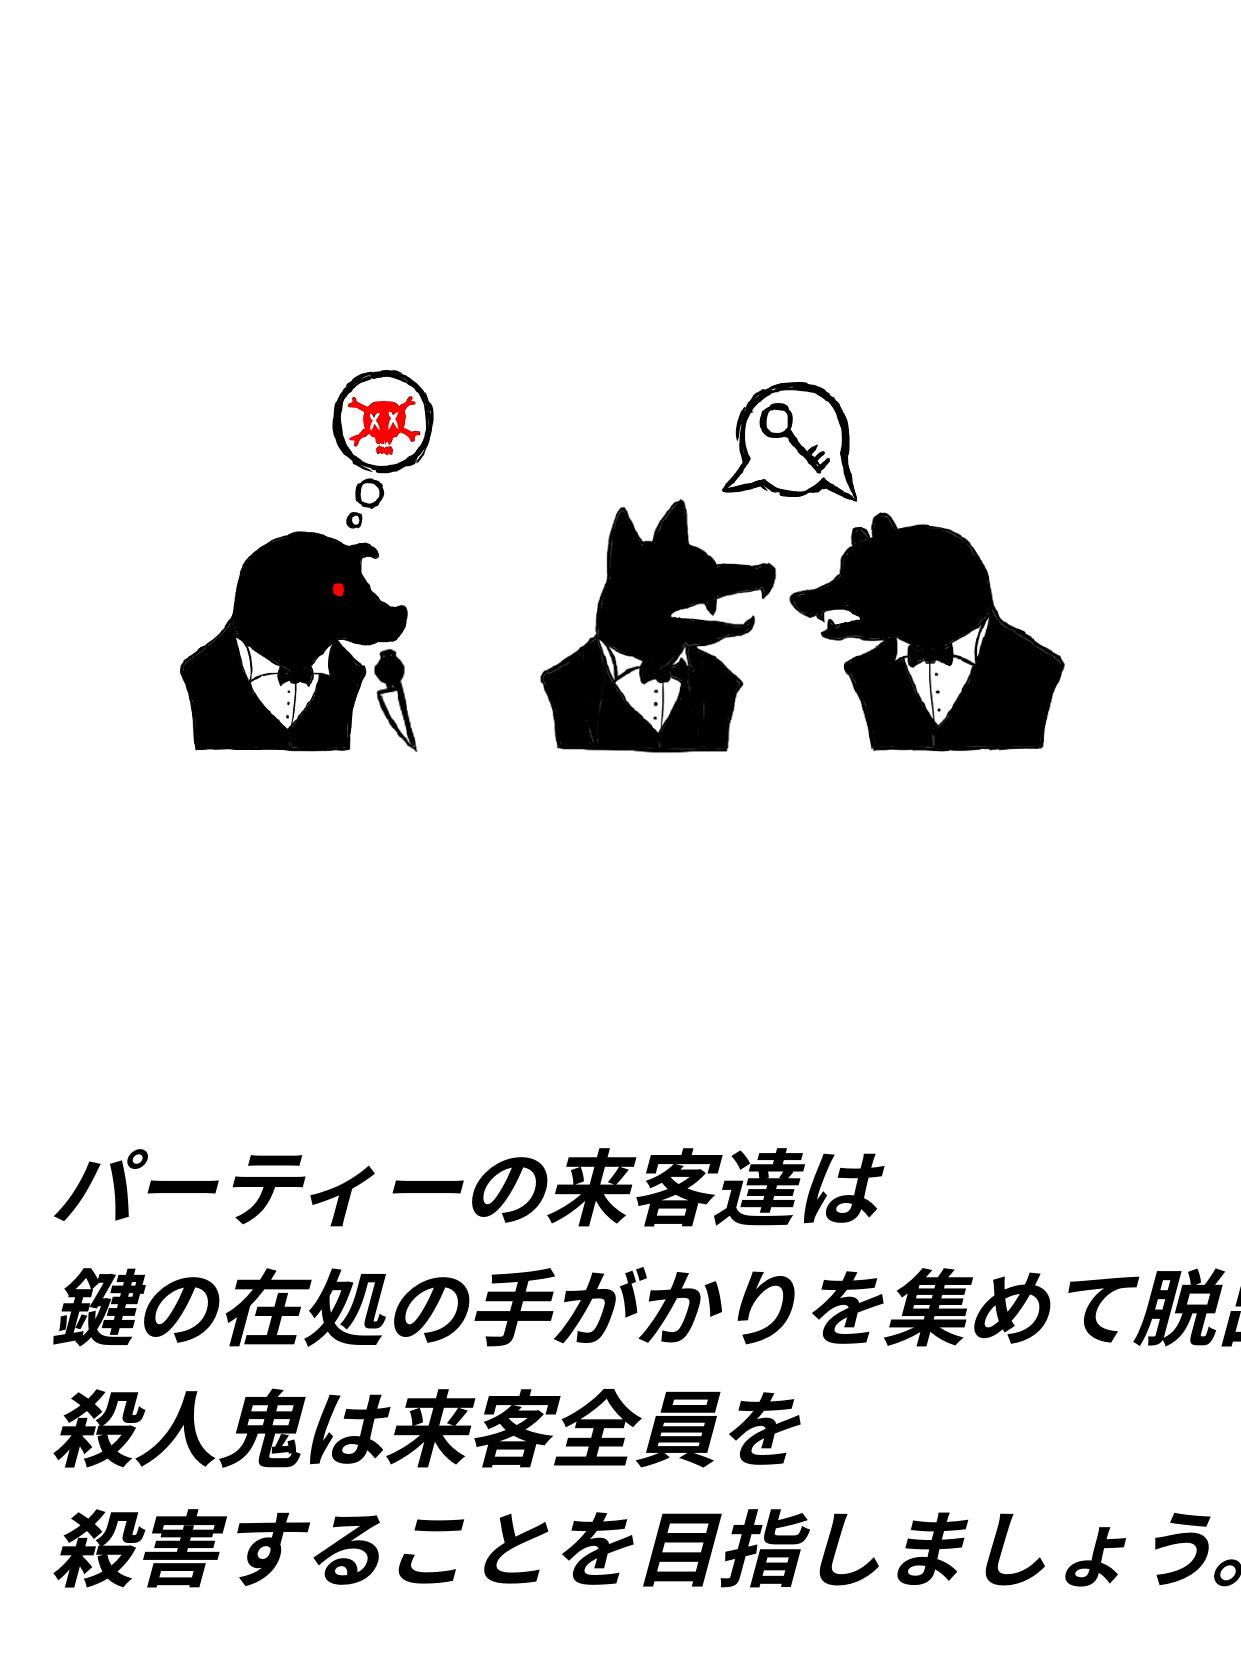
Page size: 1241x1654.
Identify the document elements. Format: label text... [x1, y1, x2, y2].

text_box パーティーの来客達は 鍵の在処の手がかりを集めて脱出を、 殺人鬼は来客全員を 殺害することを目指しましょう。 [35, 1231, 1205, 1496]
picture [170, 119, 1071, 1021]
